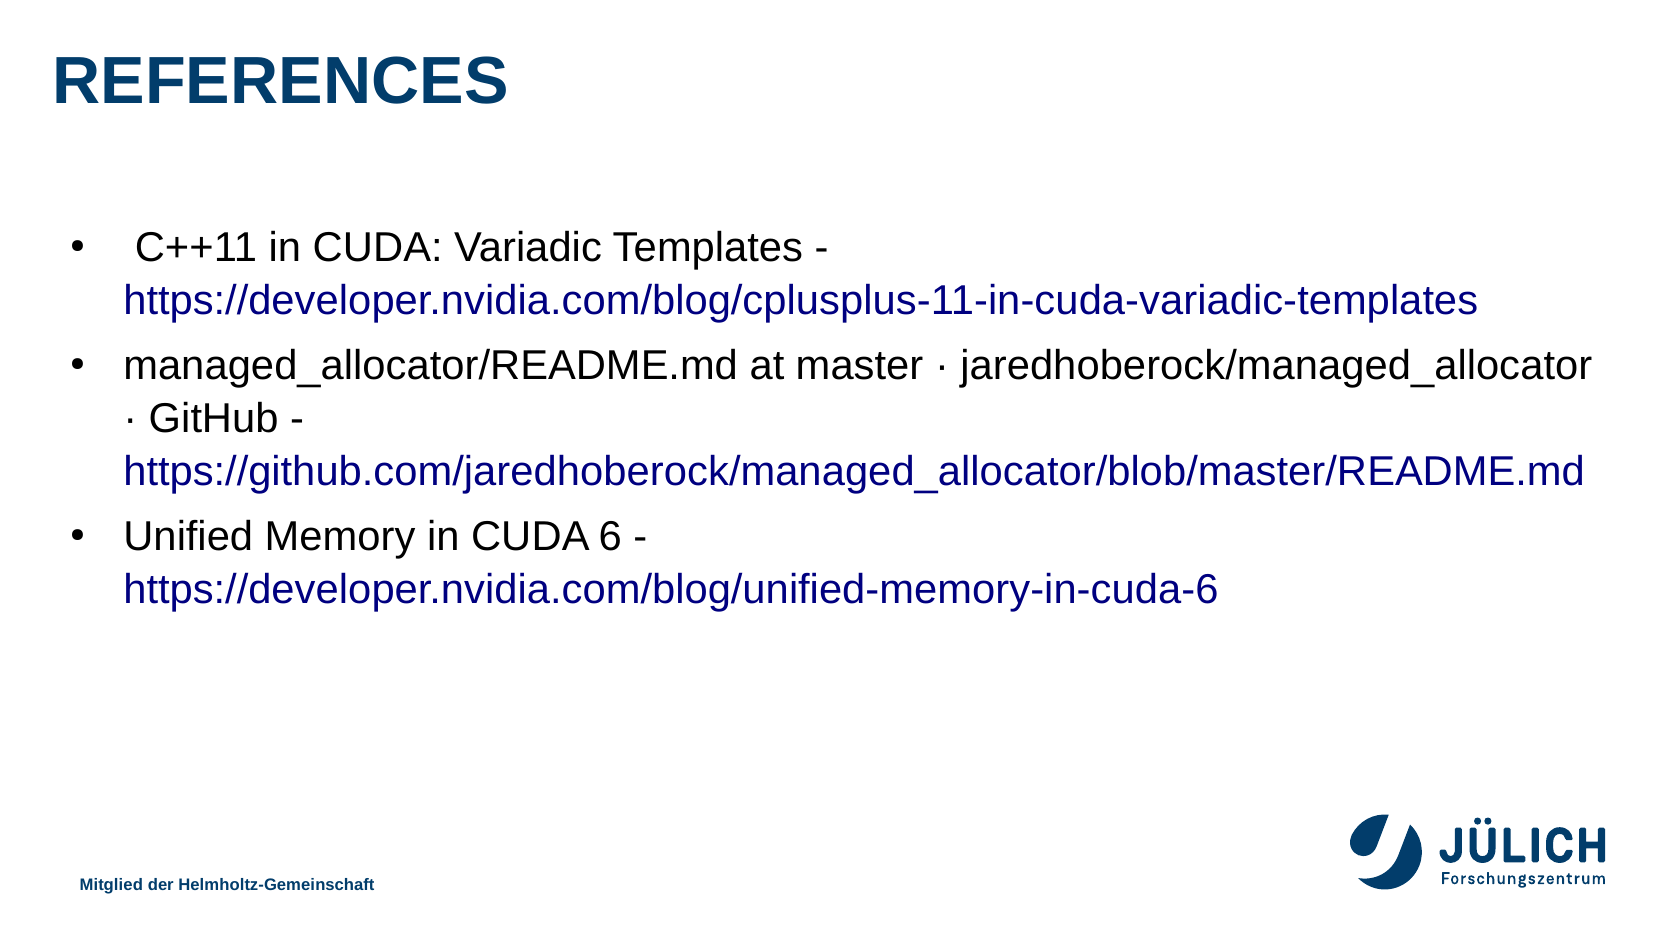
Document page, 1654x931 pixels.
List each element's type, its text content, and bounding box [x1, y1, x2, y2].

list C++11 in CUDA: Variadic Templates - https://developer.nvidia.com/blog/cplusplus-11-in-cuda-variadic-templates managed_allocator/README.md at master · jaredhoberock/managed_allocator · GitHub - https://github.com/jaredhoberock/managed_allocator/blob/master/README.md Unified Memory in CUDA 6 - https://developer.nvidia.com/blog/unified-memory-in-cuda-6 [52, 217, 1606, 757]
title References [52, 43, 1606, 194]
